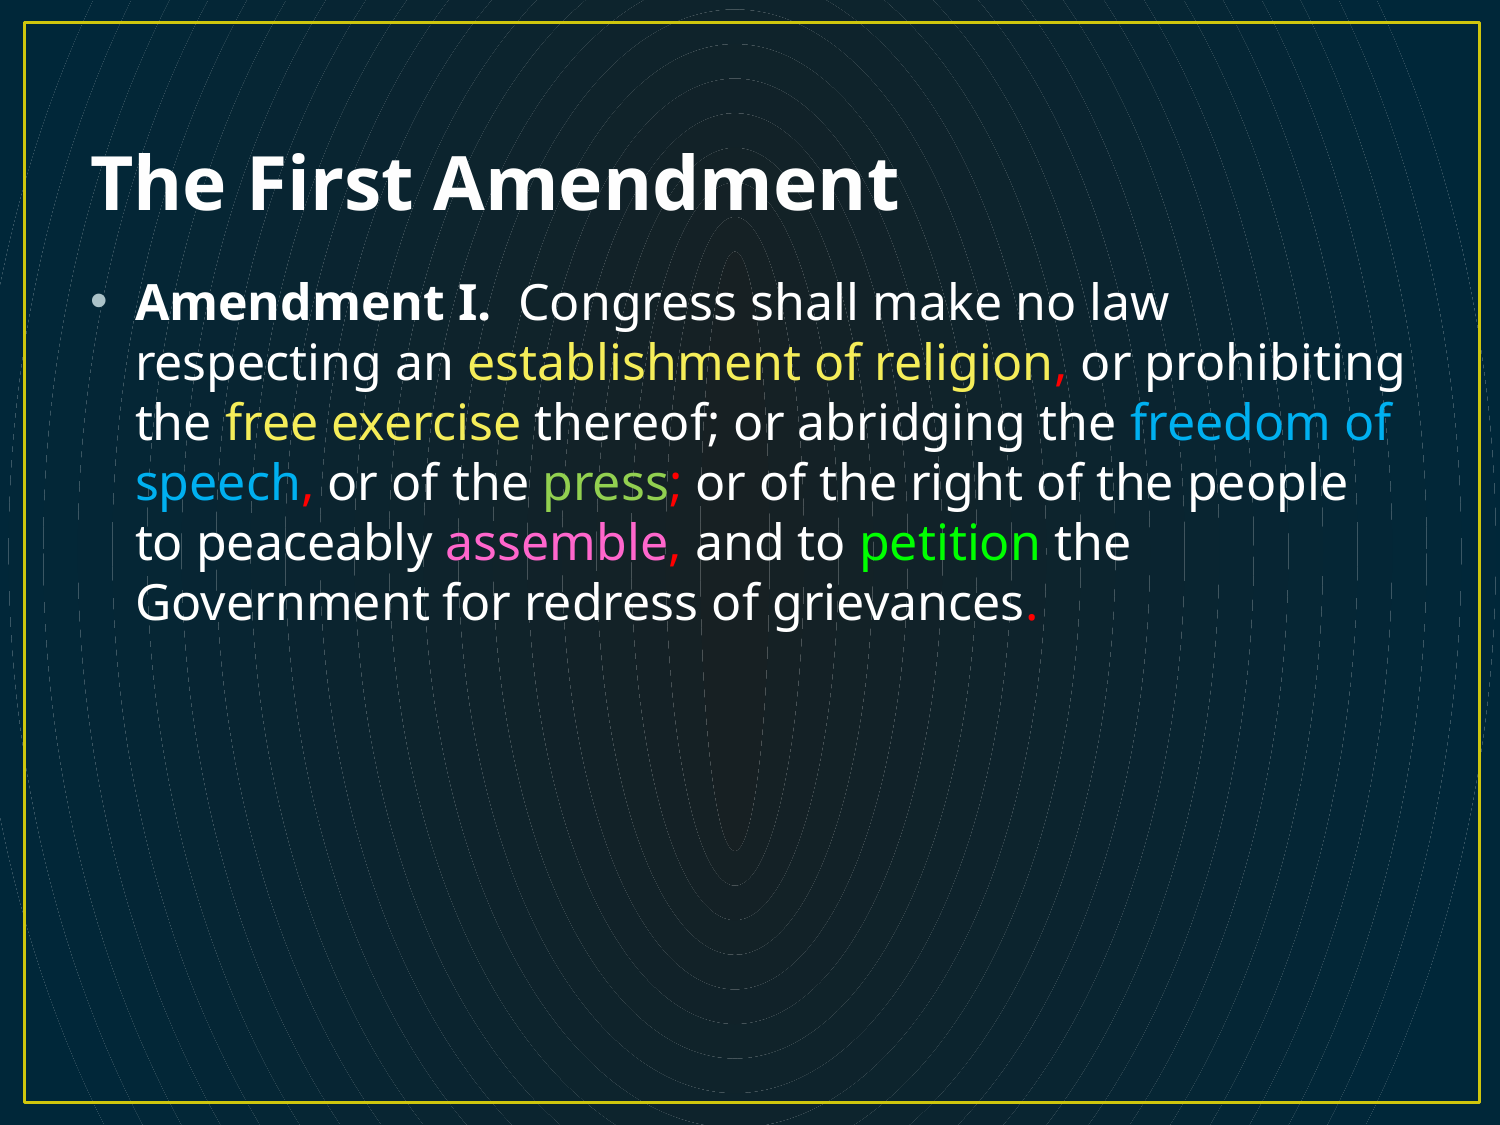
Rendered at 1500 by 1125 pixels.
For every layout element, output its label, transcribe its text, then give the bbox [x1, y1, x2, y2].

list Amendment I. Congress shall make no law respecting an establishment of religion, or prohibiting the free exercise thereof; or abridging the freedom of speech, or of the press; or of the right of the people to peaceably assemble, and to petition the Government for redress of grievances. [75, 262, 1425, 1005]
title The First Amendment [75, 45, 1425, 233]
